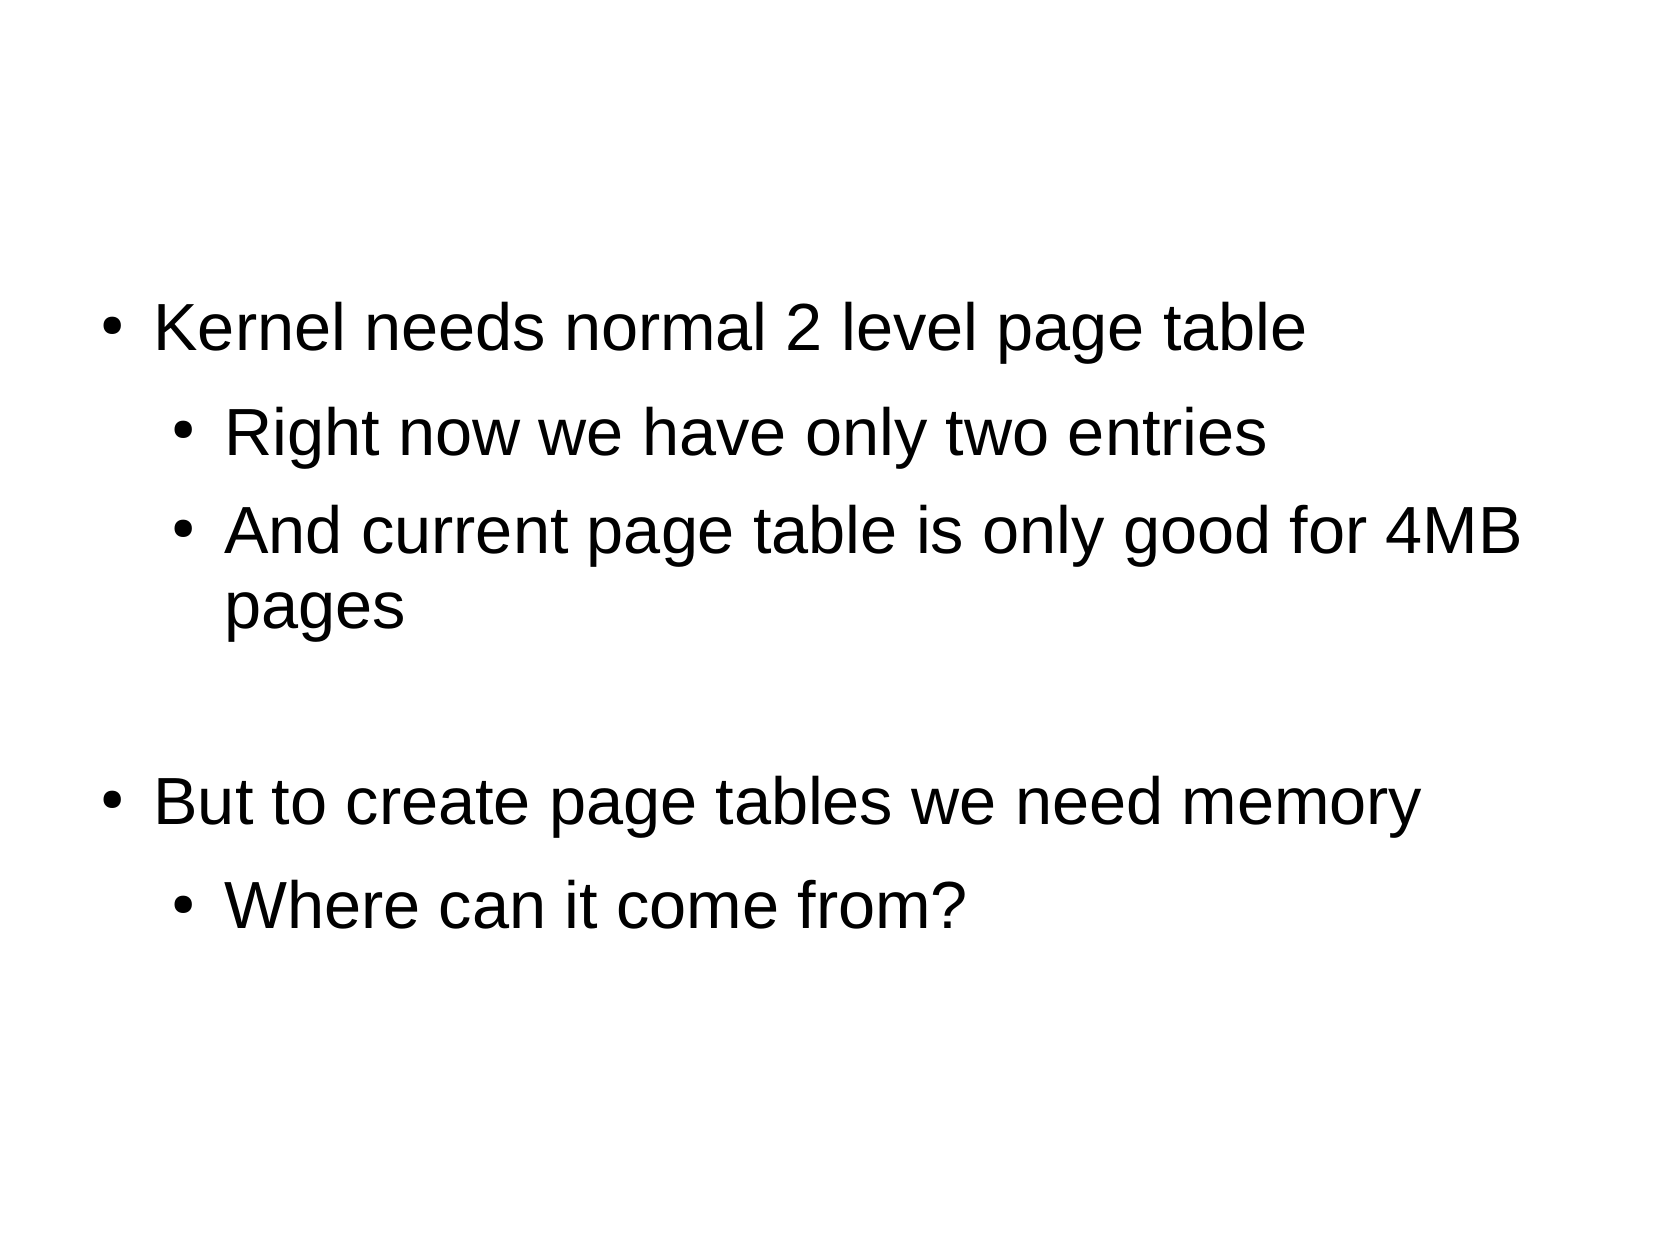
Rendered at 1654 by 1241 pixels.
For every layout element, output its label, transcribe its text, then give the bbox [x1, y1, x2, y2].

list Kernel needs normal 2 level page table Right now we have only two entries And current page table is only good for 4MB pages But to create page tables we need memory Where can it come from? [82, 290, 1571, 1010]
